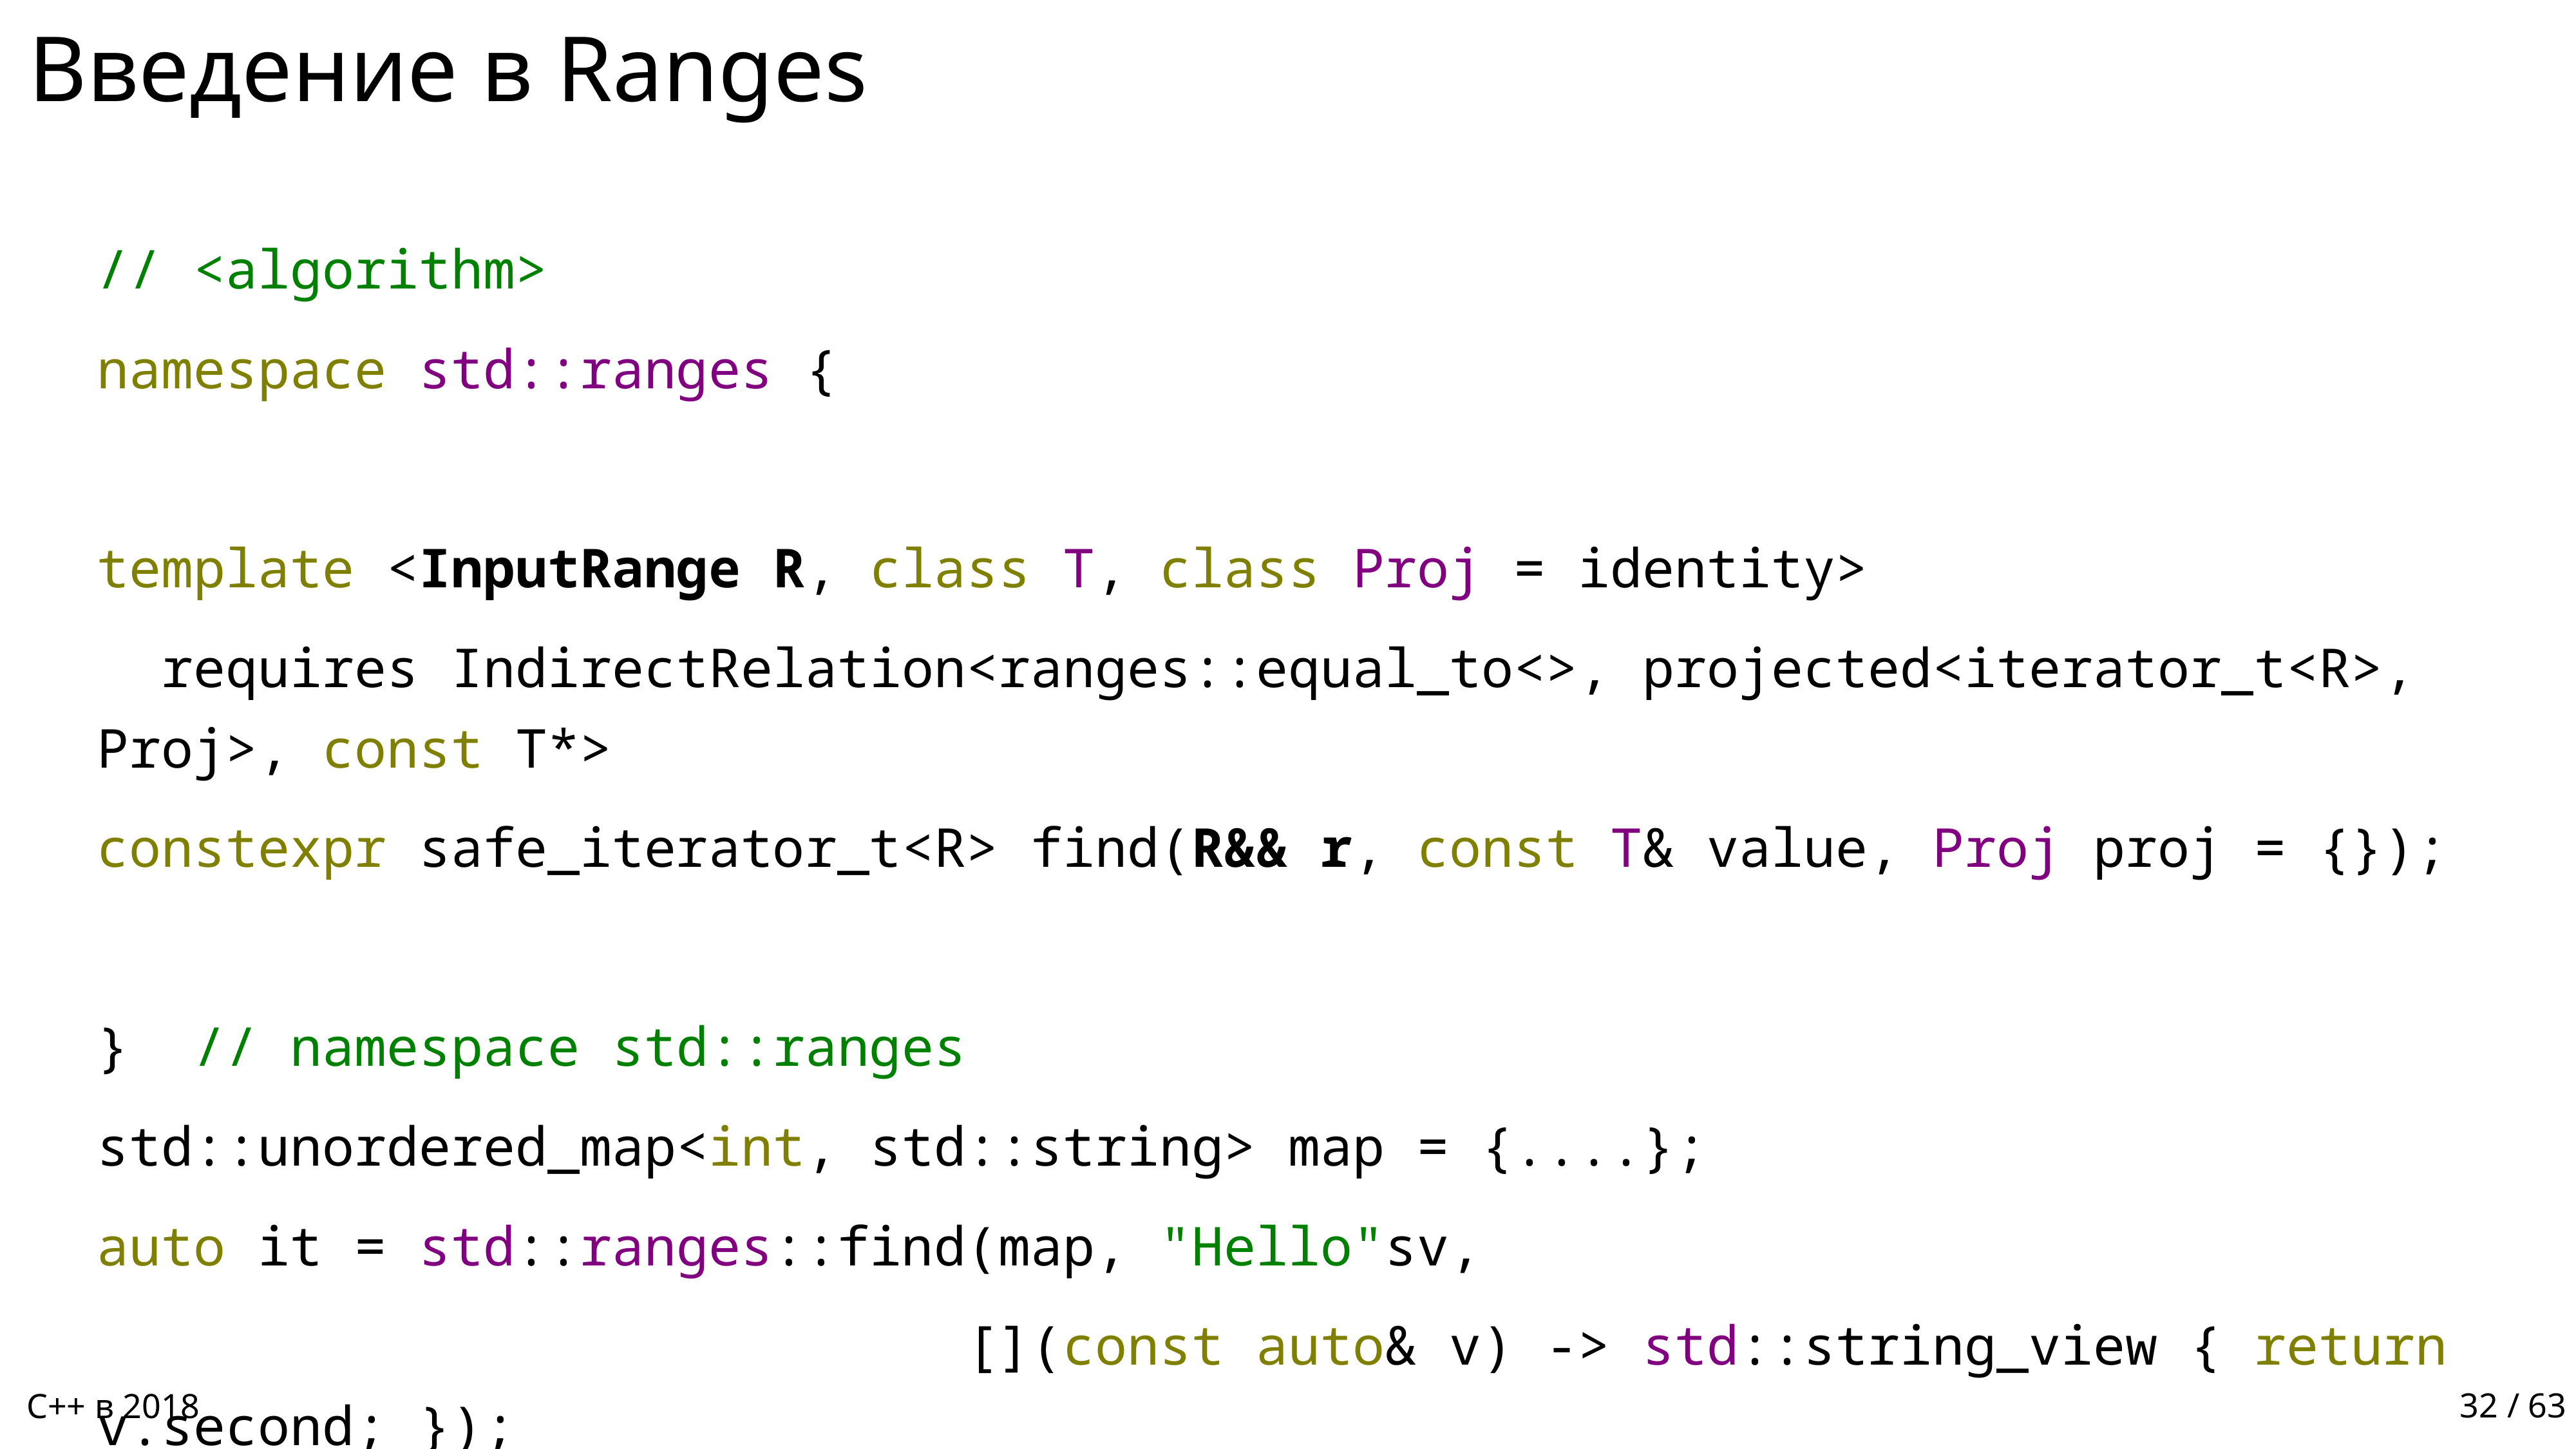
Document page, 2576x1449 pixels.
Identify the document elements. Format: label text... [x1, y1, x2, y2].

title Введение в Ranges [19, 19, 2551, 155]
list C++ в 2018 [17, 1376, 1114, 1431]
list // <algorithm> namespace std::ranges { template <InputRange R, class T, class Proj = identity> requires IndirectRelation<ranges::equal_to<>, projected<iterator_t<R>, Proj>, const T*> constexpr safe_iterator_t<R> find(R&& r, const T& value, Proj proj = {}); } // namespace std::ranges std::unordered_map<int, std::string> map = {....}; auto it = std::ranges::find(map, "Hello"sv, [](const auto& v) -> std::string_view { return v.second; }); [87, 214, 2551, 1382]
list <number> / 63 [1479, 1376, 2576, 1431]
